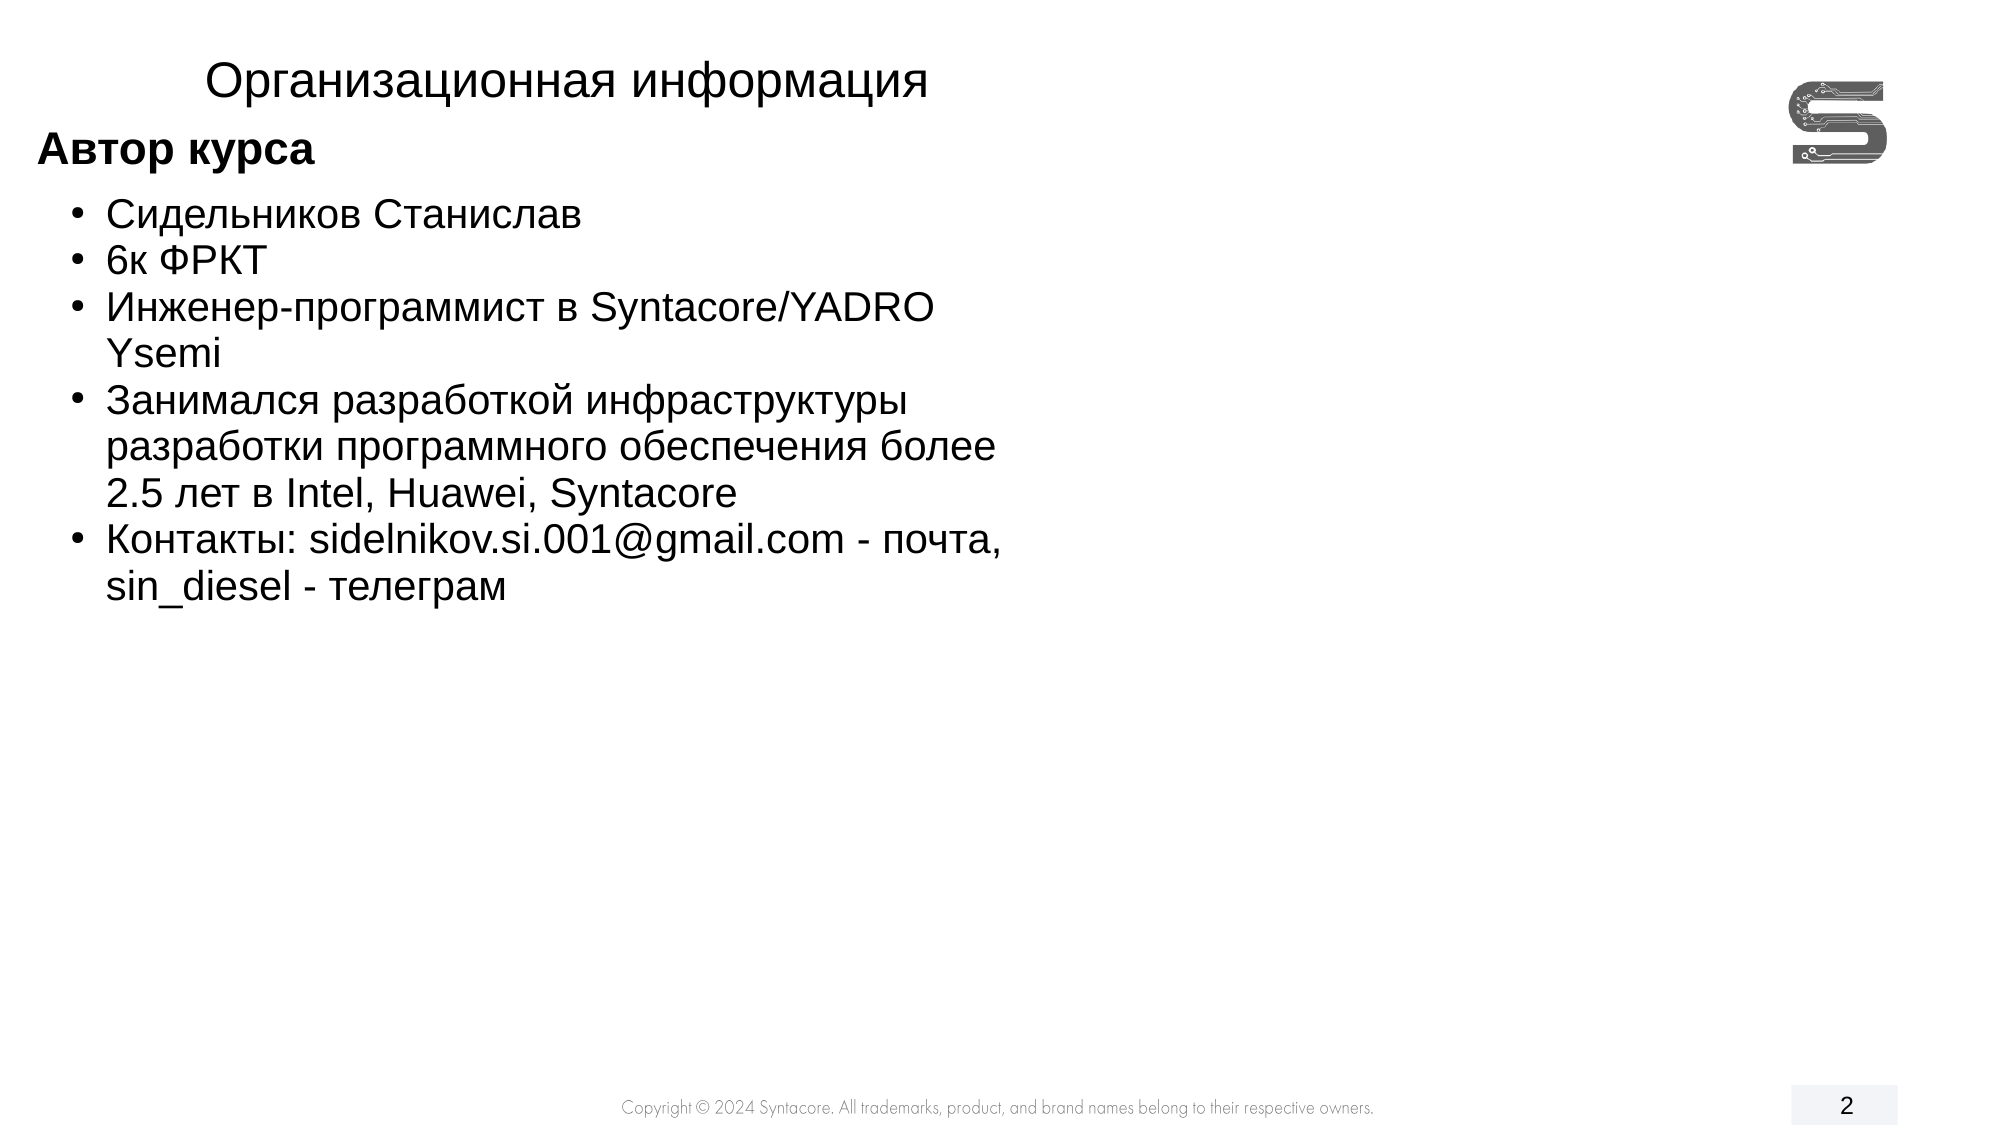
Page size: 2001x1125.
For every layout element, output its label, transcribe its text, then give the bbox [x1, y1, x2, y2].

text_box <number> [1825, 1084, 1969, 1125]
text_box Сидельников Станислав 6к ФРКТ Инженер-программист в Syntacore/YADRO Ysemi Занимался разработкой инфраструктуры разработки программного обеспечения более 2.5 лет в Intel, Huawei, Syntacore Контакты: sidelnikov.si.001@gmail.com - почта, sin_diesel - телеграм [55, 183, 1025, 632]
text_box Организационная информация [8, 45, 1126, 116]
picture [1788, 81, 1887, 164]
text_box Автор курса [21, 115, 681, 243]
picture [621, 1094, 1381, 1119]
